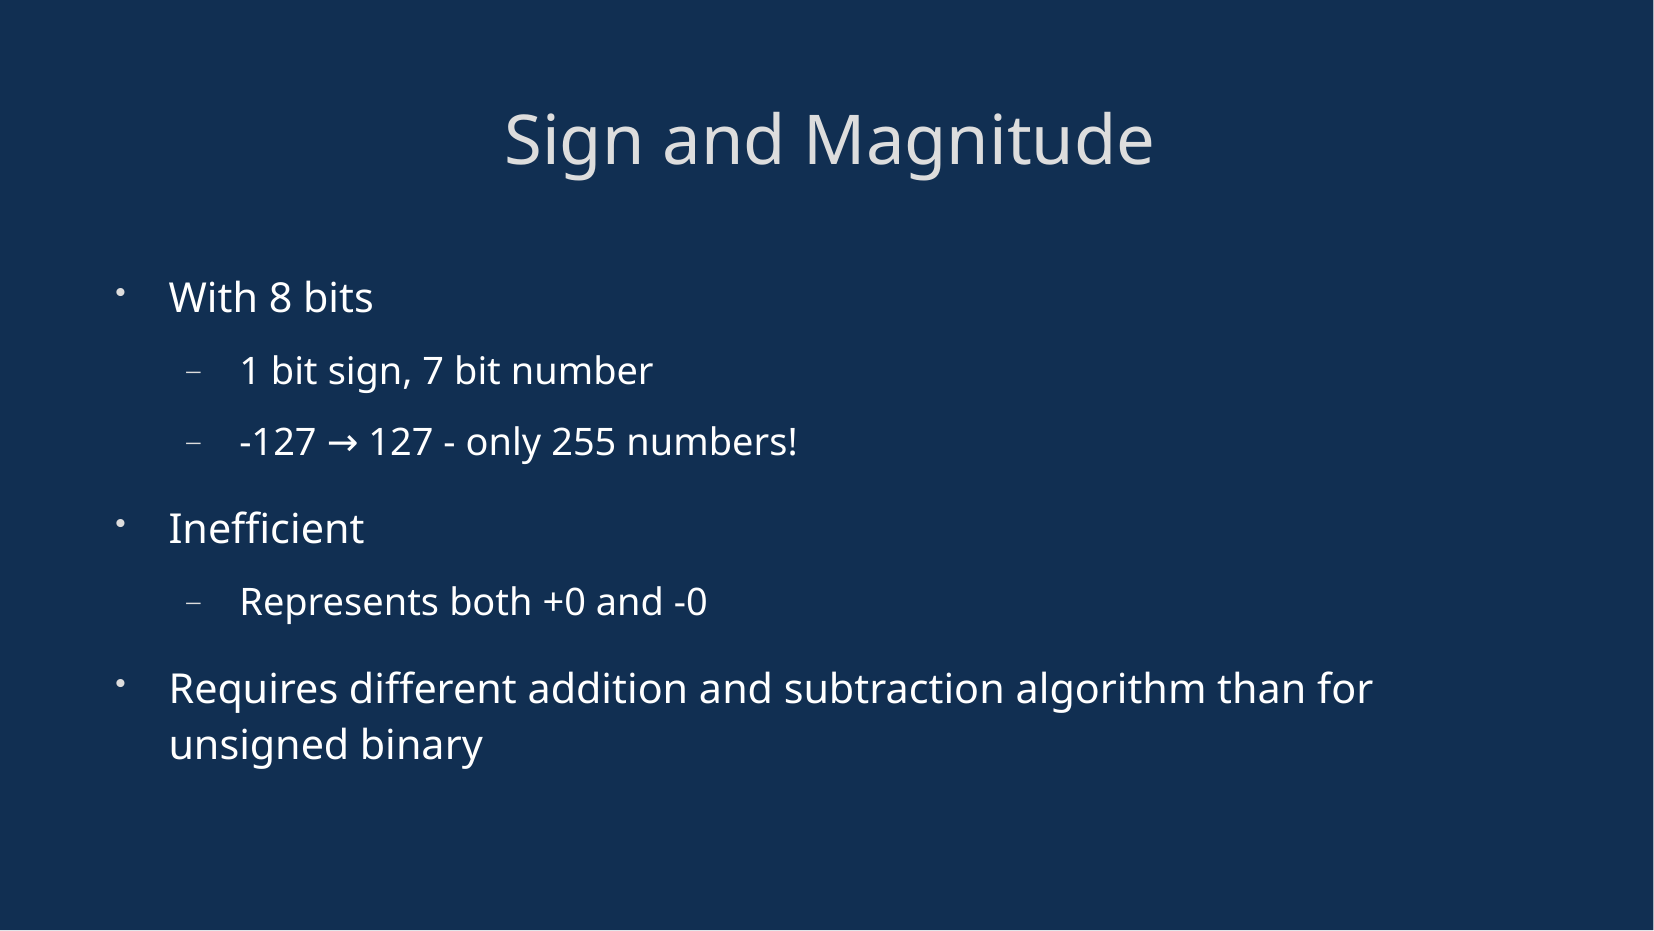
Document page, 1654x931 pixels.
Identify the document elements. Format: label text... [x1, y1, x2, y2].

list With 8 bits 1 bit sign, 7 bit number -127 → 127 - only 255 numbers! Inefficient Represents both +0 and -0 Requires different addition and subtraction algorithm than for unsigned binary [97, 268, 1563, 806]
title Sign and Magnitude [97, 56, 1563, 220]
